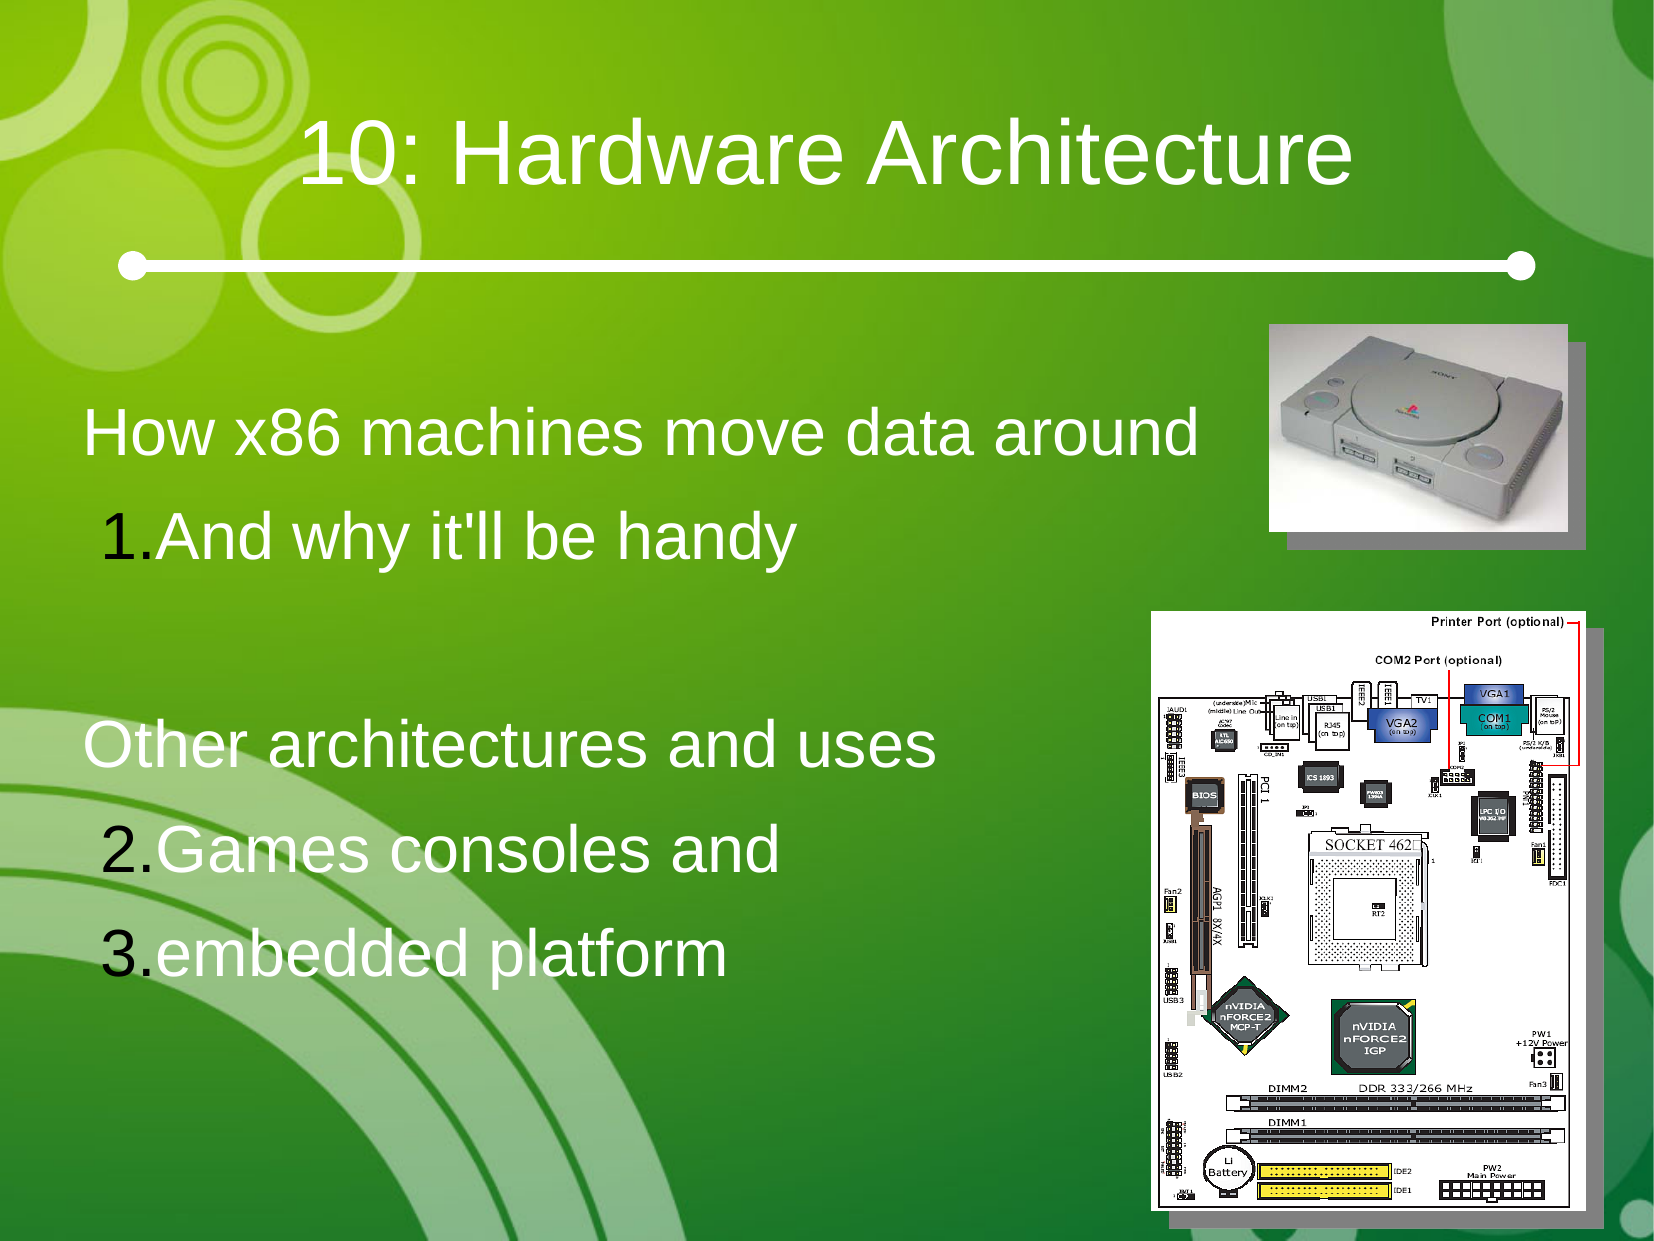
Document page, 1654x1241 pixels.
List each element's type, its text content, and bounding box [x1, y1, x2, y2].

list How x86 machines move data around And why it'll be handy Other architectures and uses Games consoles and embedded platform [82, 290, 1571, 1094]
picture [0, 0, 1654, 1241]
title 10: Hardware Architecture [82, 56, 1571, 250]
